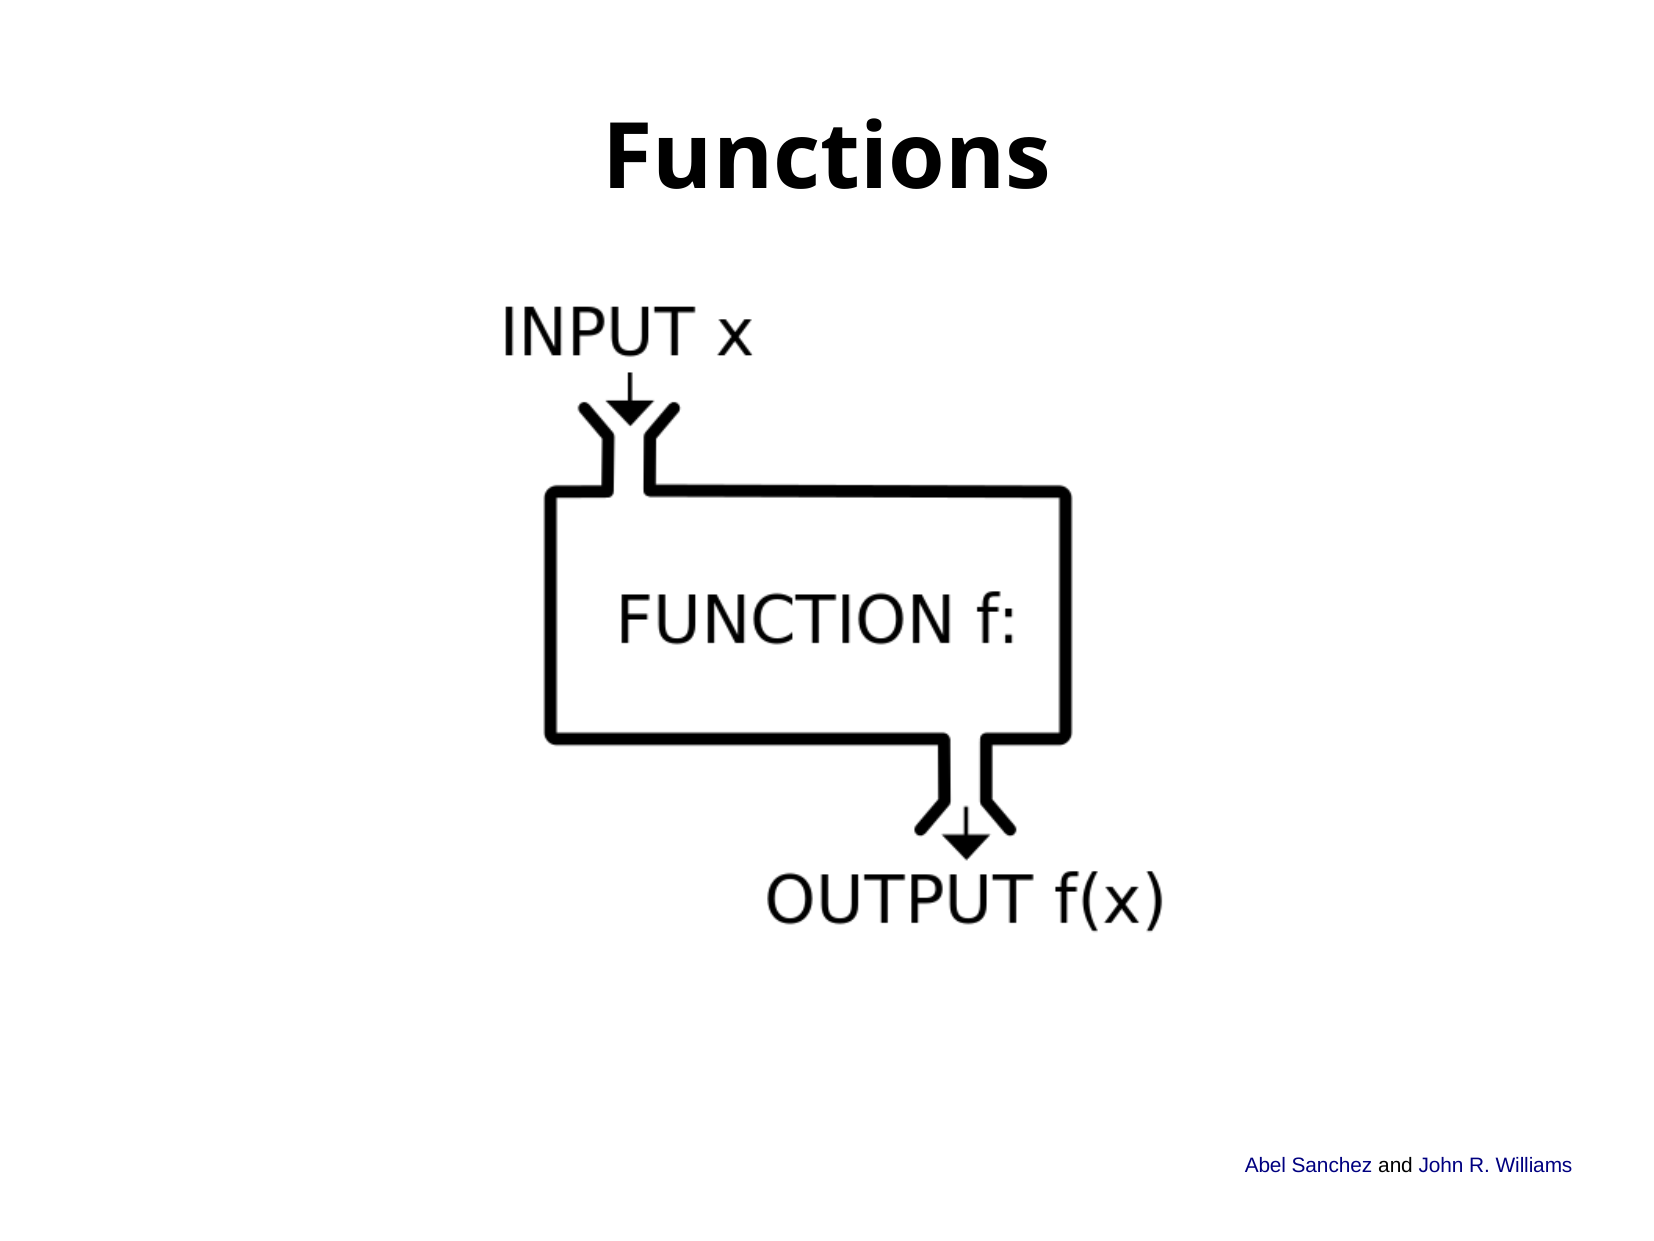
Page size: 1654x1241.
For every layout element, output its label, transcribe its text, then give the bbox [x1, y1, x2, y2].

title Functions [82, 49, 1571, 257]
picture [434, 232, 1217, 1006]
text_box Abel Sanchez and John R. Williams [1230, 1146, 1588, 1186]
